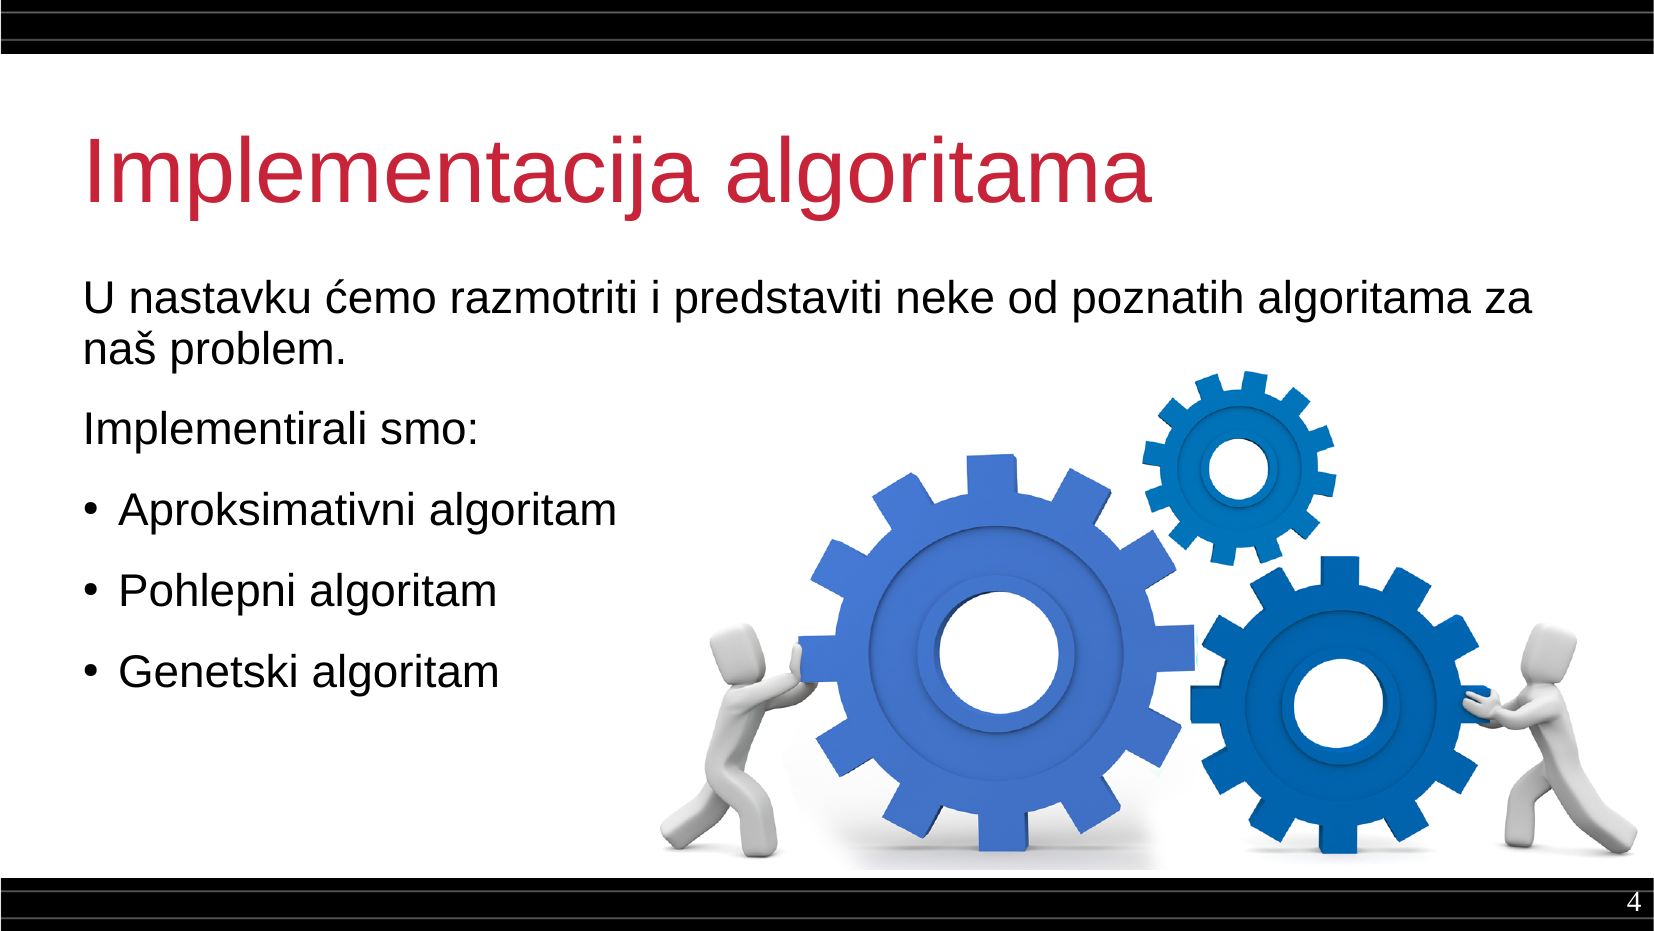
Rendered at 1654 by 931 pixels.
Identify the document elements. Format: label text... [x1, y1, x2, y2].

picture [0, 0, 1654, 54]
list U nastavku ćemo razmotriti i predstaviti neke od poznatih algoritama za naš problem. Implementirali smo: Aproksimativni algoritam Pohlepni algoritam Genetski algoritam [82, 271, 1571, 757]
picture [645, 348, 1654, 871]
title Implementacija algoritama [82, 92, 1571, 248]
picture [0, 878, 1654, 931]
